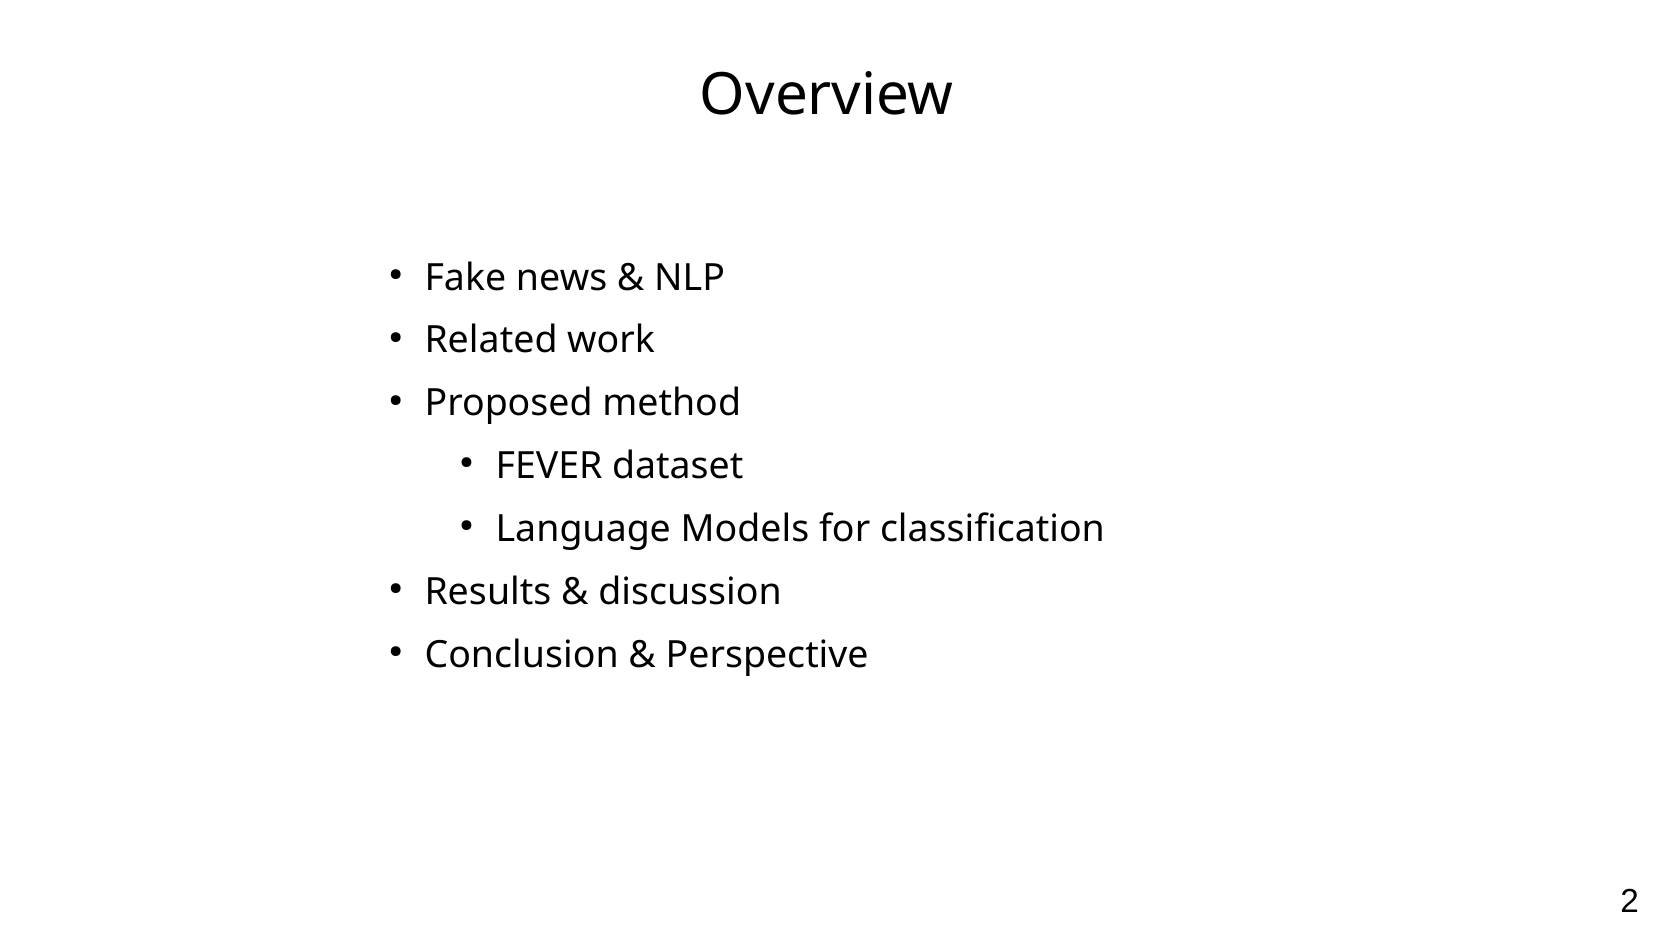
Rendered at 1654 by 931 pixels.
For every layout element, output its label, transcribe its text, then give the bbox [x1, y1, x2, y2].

text_box Fake news & NLP Related work Proposed method FEVER dataset Language Models for classification Results & discussion Conclusion & Perspective [374, 242, 1362, 822]
text_box <number> [1024, 874, 1654, 931]
text_box Overview [376, 45, 1277, 140]
